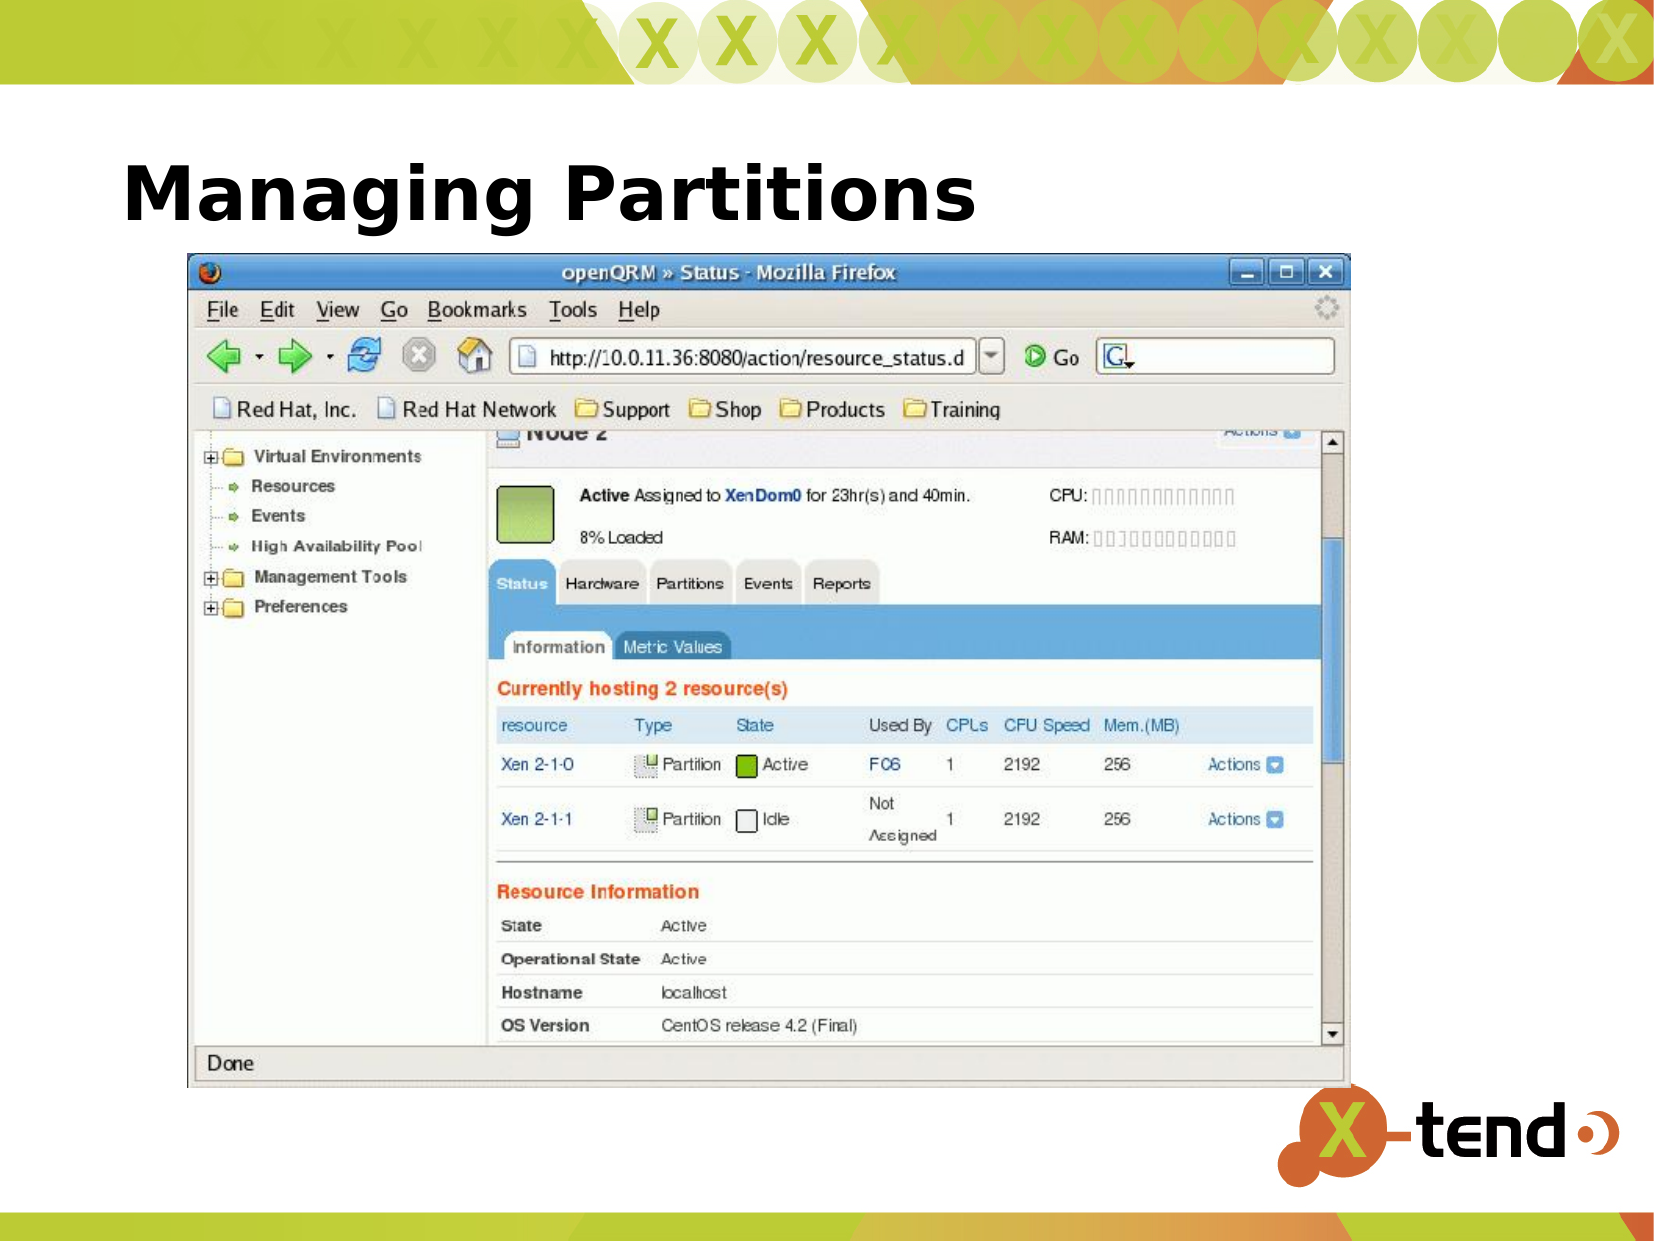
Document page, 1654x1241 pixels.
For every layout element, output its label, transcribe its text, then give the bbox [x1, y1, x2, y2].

text_box [120, 372, 1654, 1241]
title Managing Partitions [121, 91, 1534, 299]
picture [0, 0, 1654, 1241]
